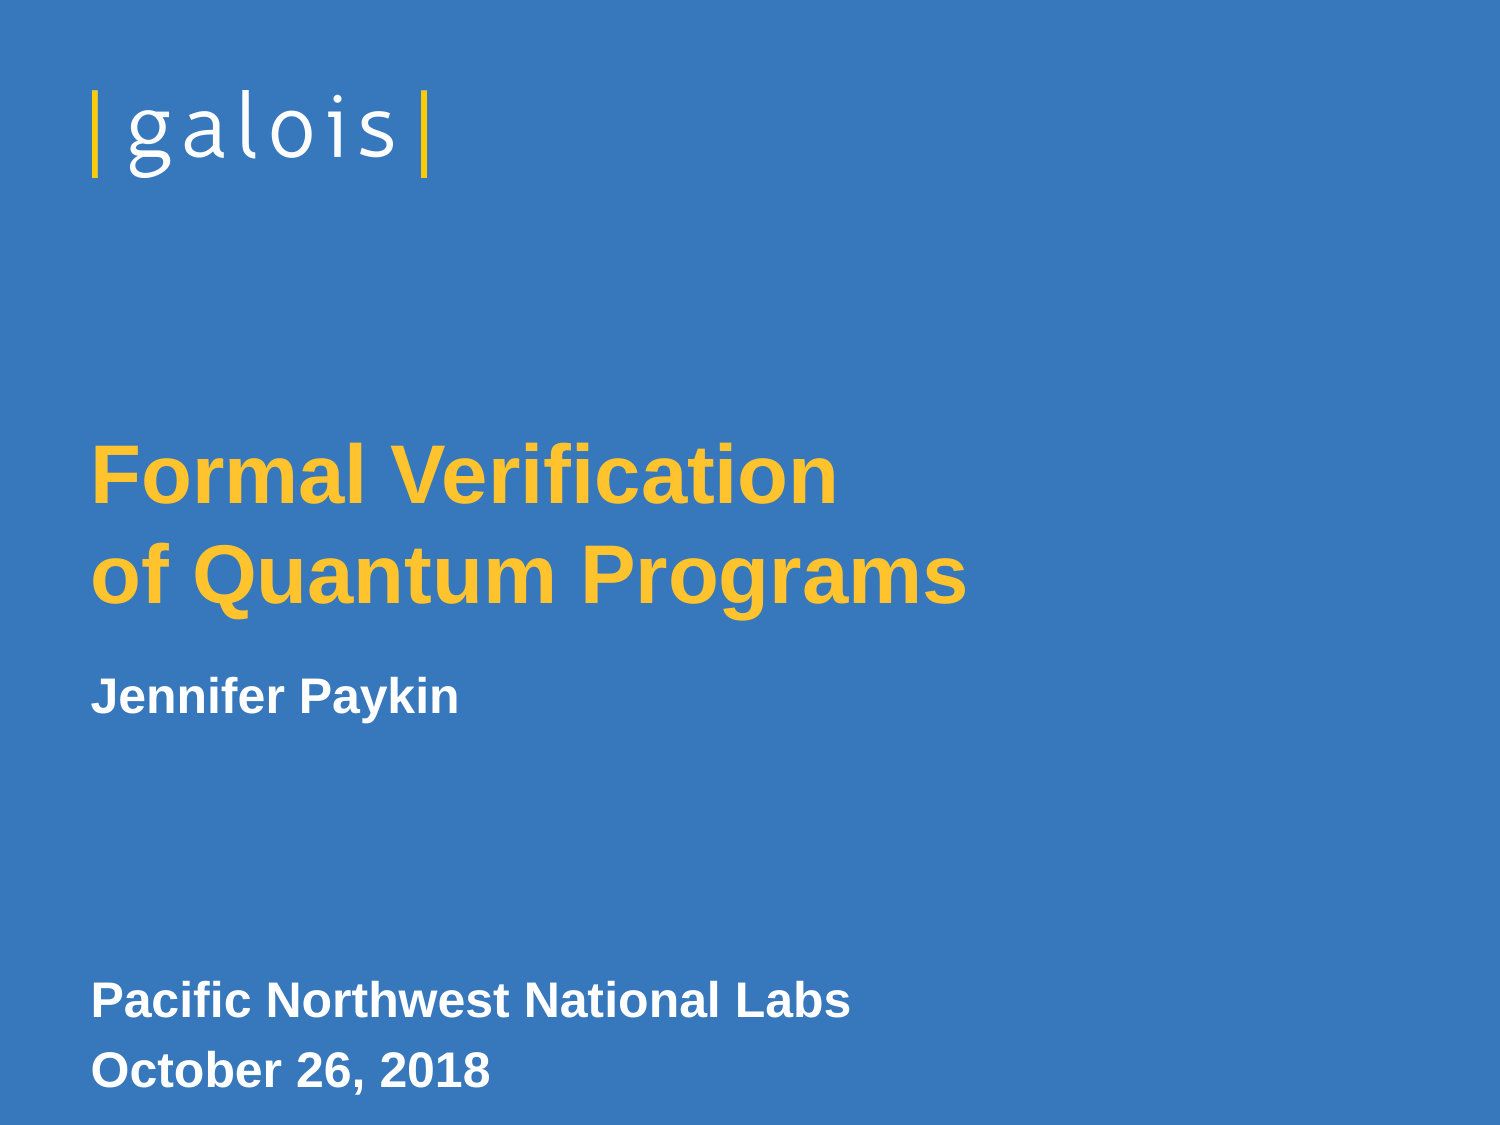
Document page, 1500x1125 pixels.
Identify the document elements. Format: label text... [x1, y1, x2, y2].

picture [92, 90, 427, 178]
title Formal Verification of Quantum Programs [75, 331, 1425, 628]
list Pacific Northwest National Labs October 26, 2018 [75, 960, 1426, 1098]
list Jennifer Paykin [75, 655, 1426, 794]
